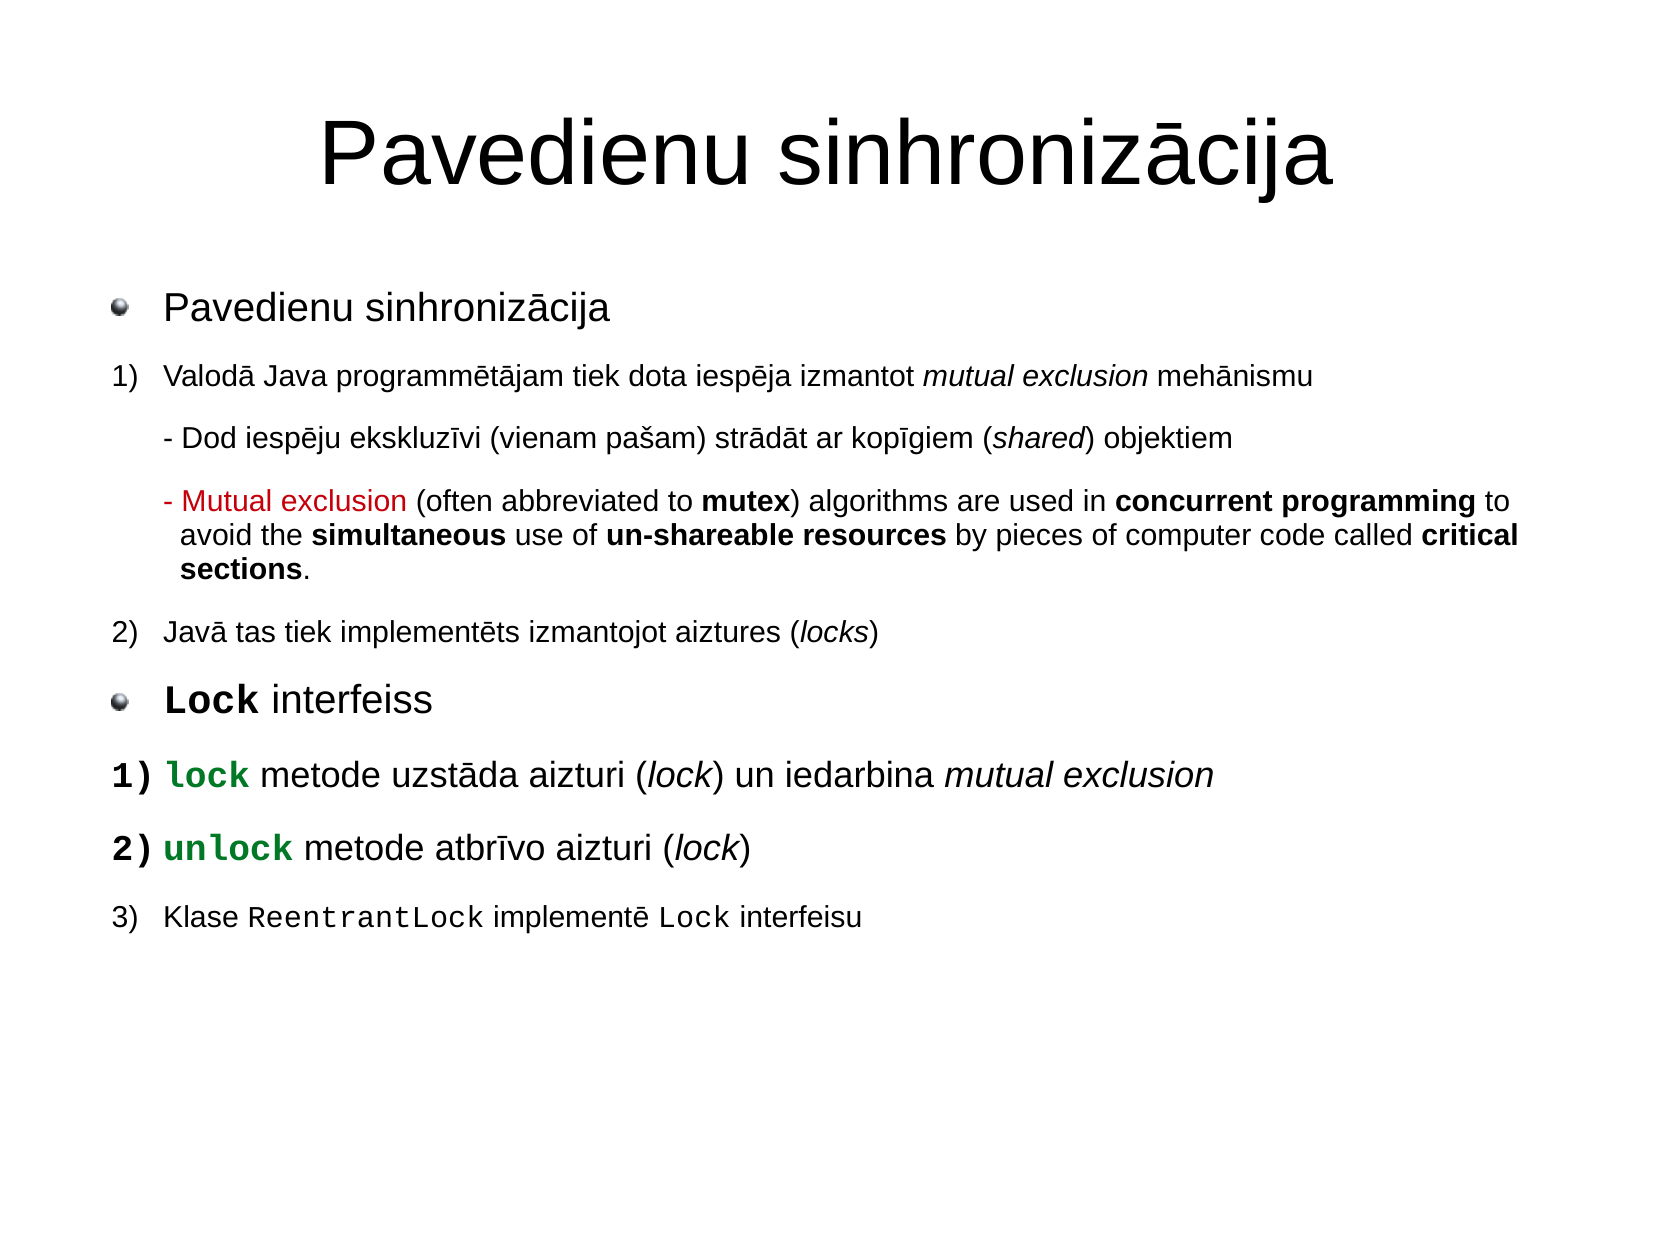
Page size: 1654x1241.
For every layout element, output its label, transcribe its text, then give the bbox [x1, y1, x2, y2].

list Pavedienu sinhronizācija Valodā Java programmētājam tiek dota iespēja izmantot mutual exclusion mehānismu - Dod iespēju ekskluzīvi (vienam pašam) strādāt ar kopīgiem (shared) objektiem - Mutual exclusion (often abbreviated to mutex) algorithms are used in concurrent programming to avoid the simultaneous use of un-shareable resources by pieces of computer code called critical sections. Javā tas tiek implementēts izmantojot aiztures (locks) Lock interfeiss lock metode uzstāda aizturi (lock) un iedarbina mutual exclusion unlock metode atbrīvo aizturi (lock) Klase ReentrantLock implementē Lock interfeisu [94, 284, 1550, 1004]
title Pavedienu sinhronizācija [82, 49, 1571, 257]
